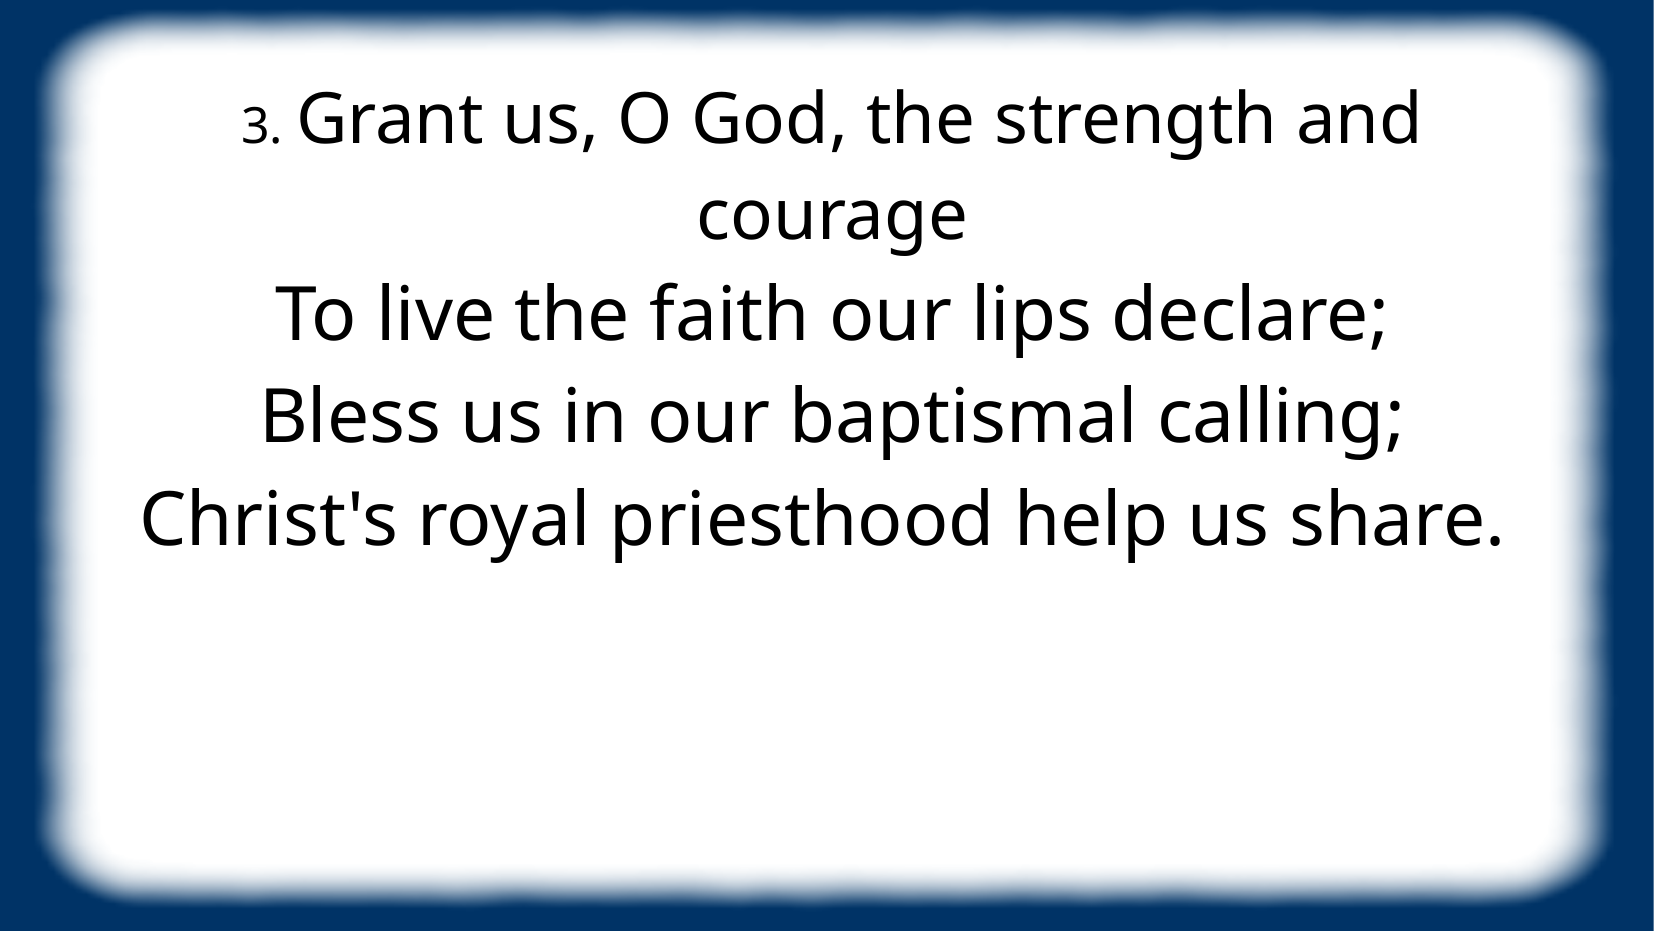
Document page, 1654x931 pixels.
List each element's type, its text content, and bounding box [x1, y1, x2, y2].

picture [0, 0, 1654, 931]
text_box 3. Grant us, O God, the strength and courage To live the faith our lips declare; Bless us in our baptismal calling; Christ's royal priesthood help us share. [105, 60, 1561, 481]
